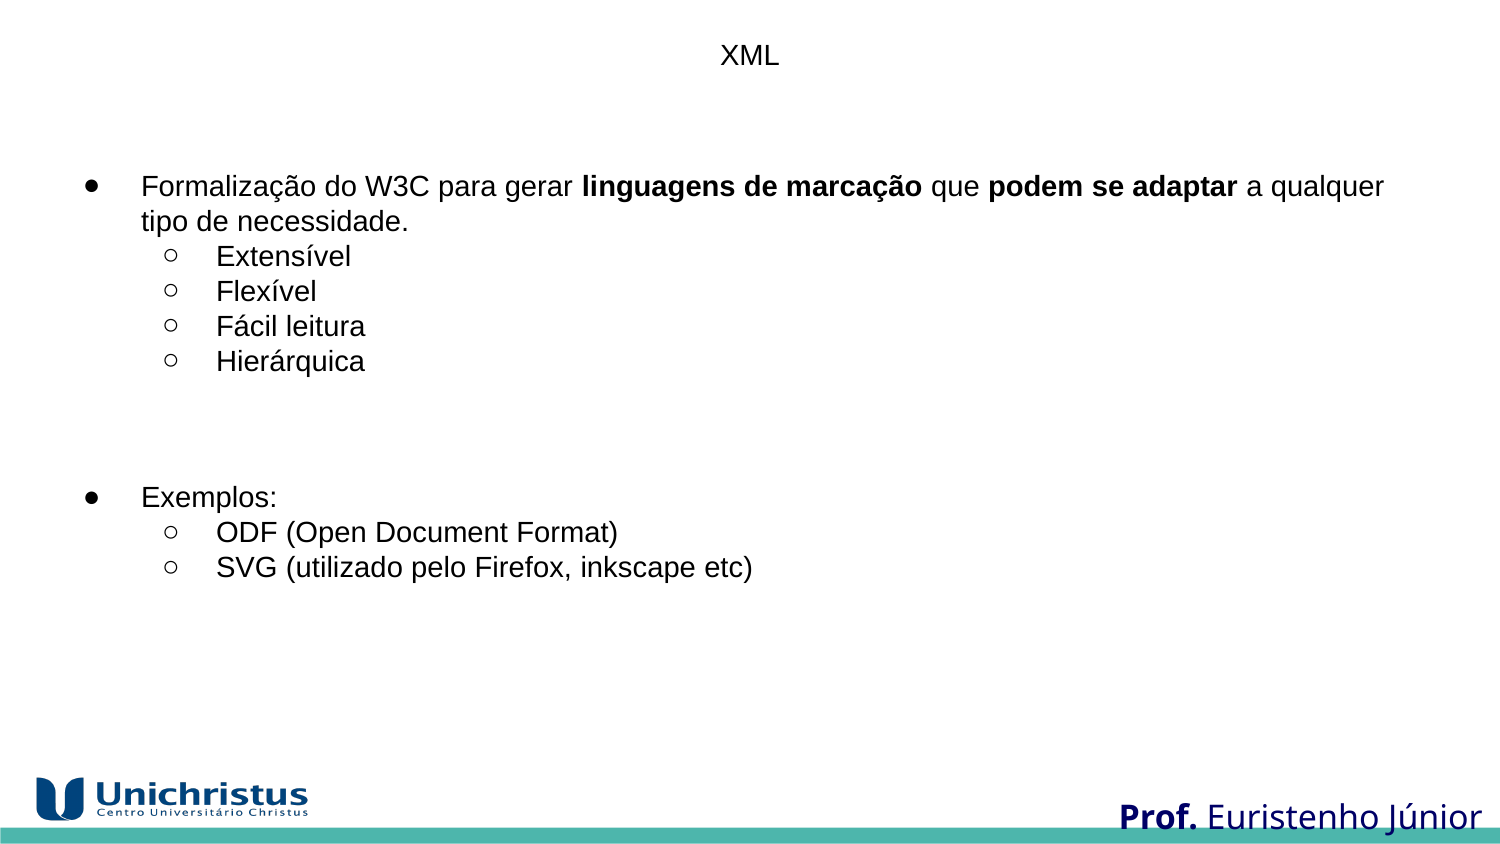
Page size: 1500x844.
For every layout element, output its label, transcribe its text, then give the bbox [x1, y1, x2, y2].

title XML [51, 20, 1449, 137]
picture [32, 775, 312, 822]
list Formalização do W3C para gerar linguagens de marcação que podem se adaptar a qualquer tipo de necessidade. Extensível Flexível Fácil leitura Hierárquica Exemplos: ODF (Open Document Format) SVG (utilizado pelo Firefox, inkscape etc) [51, 152, 1449, 750]
